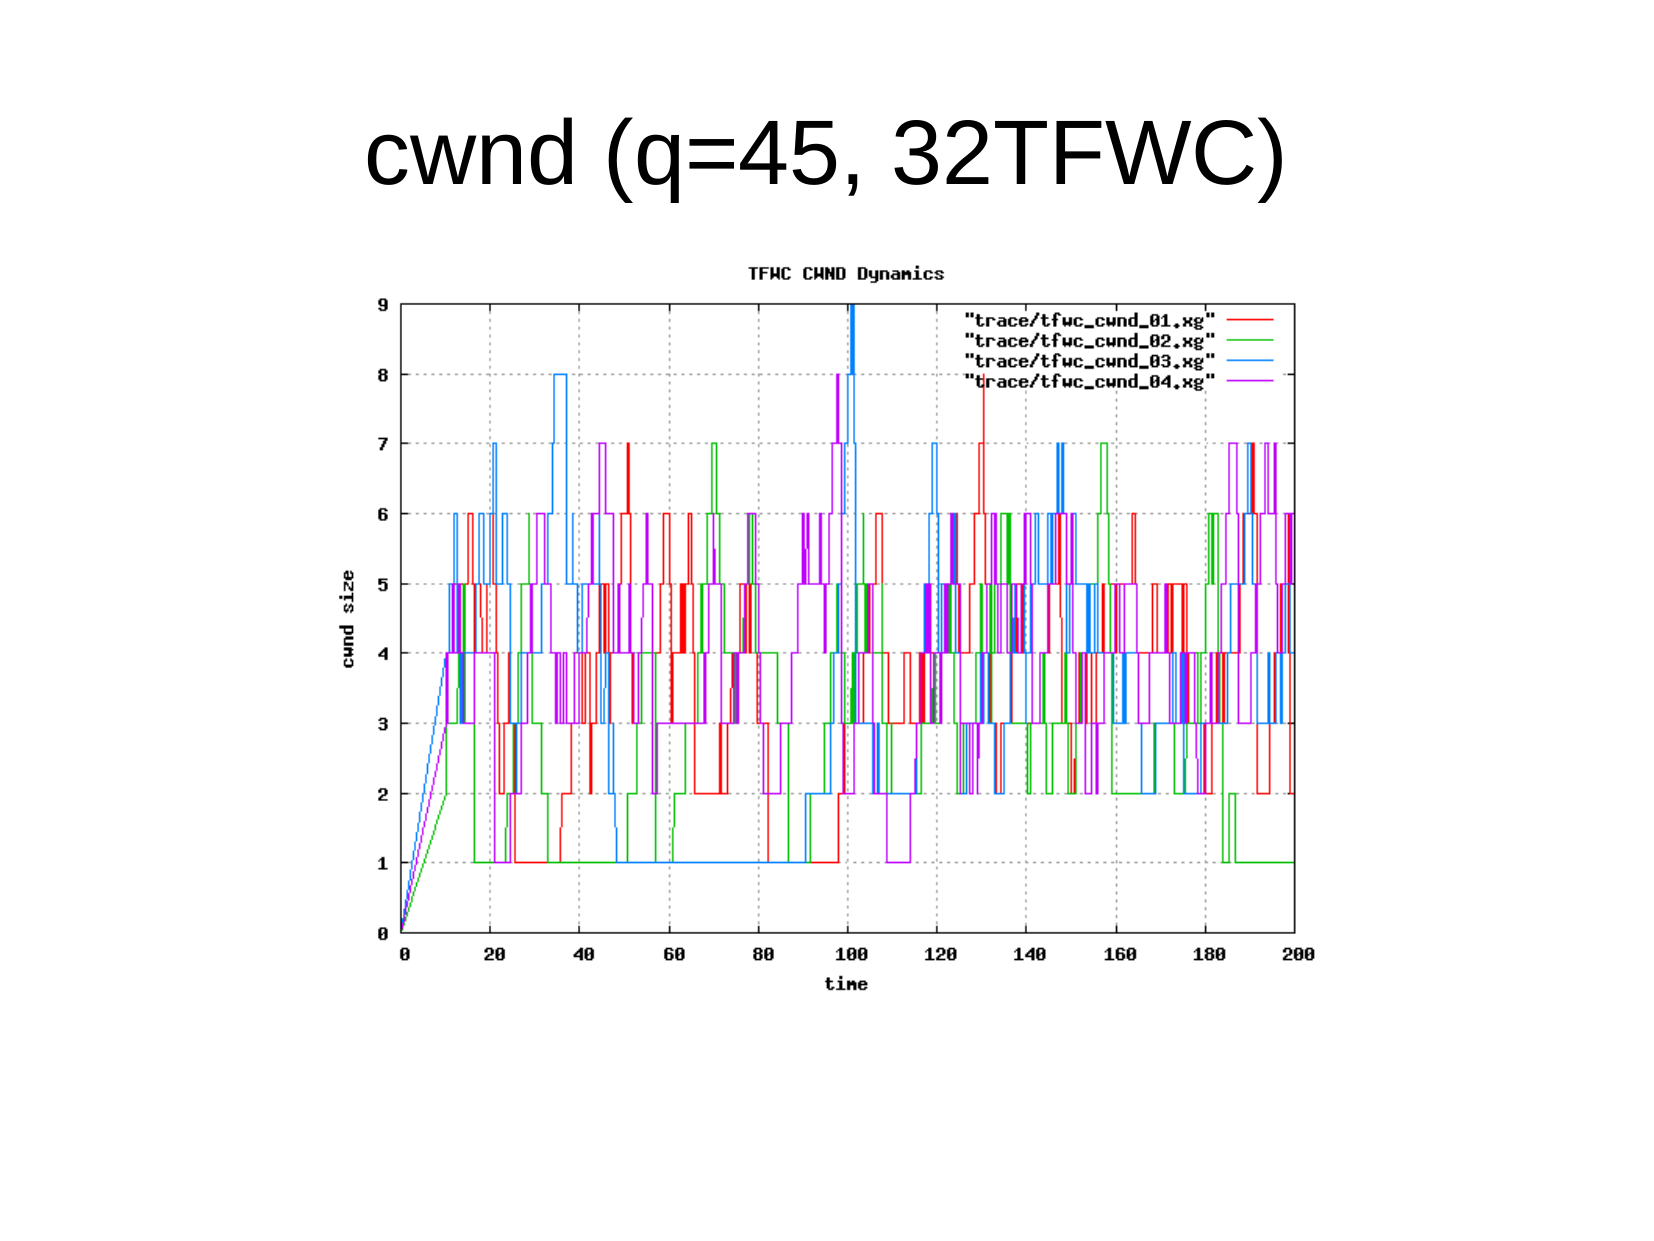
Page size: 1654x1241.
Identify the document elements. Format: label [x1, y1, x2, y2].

picture [327, 244, 1327, 995]
